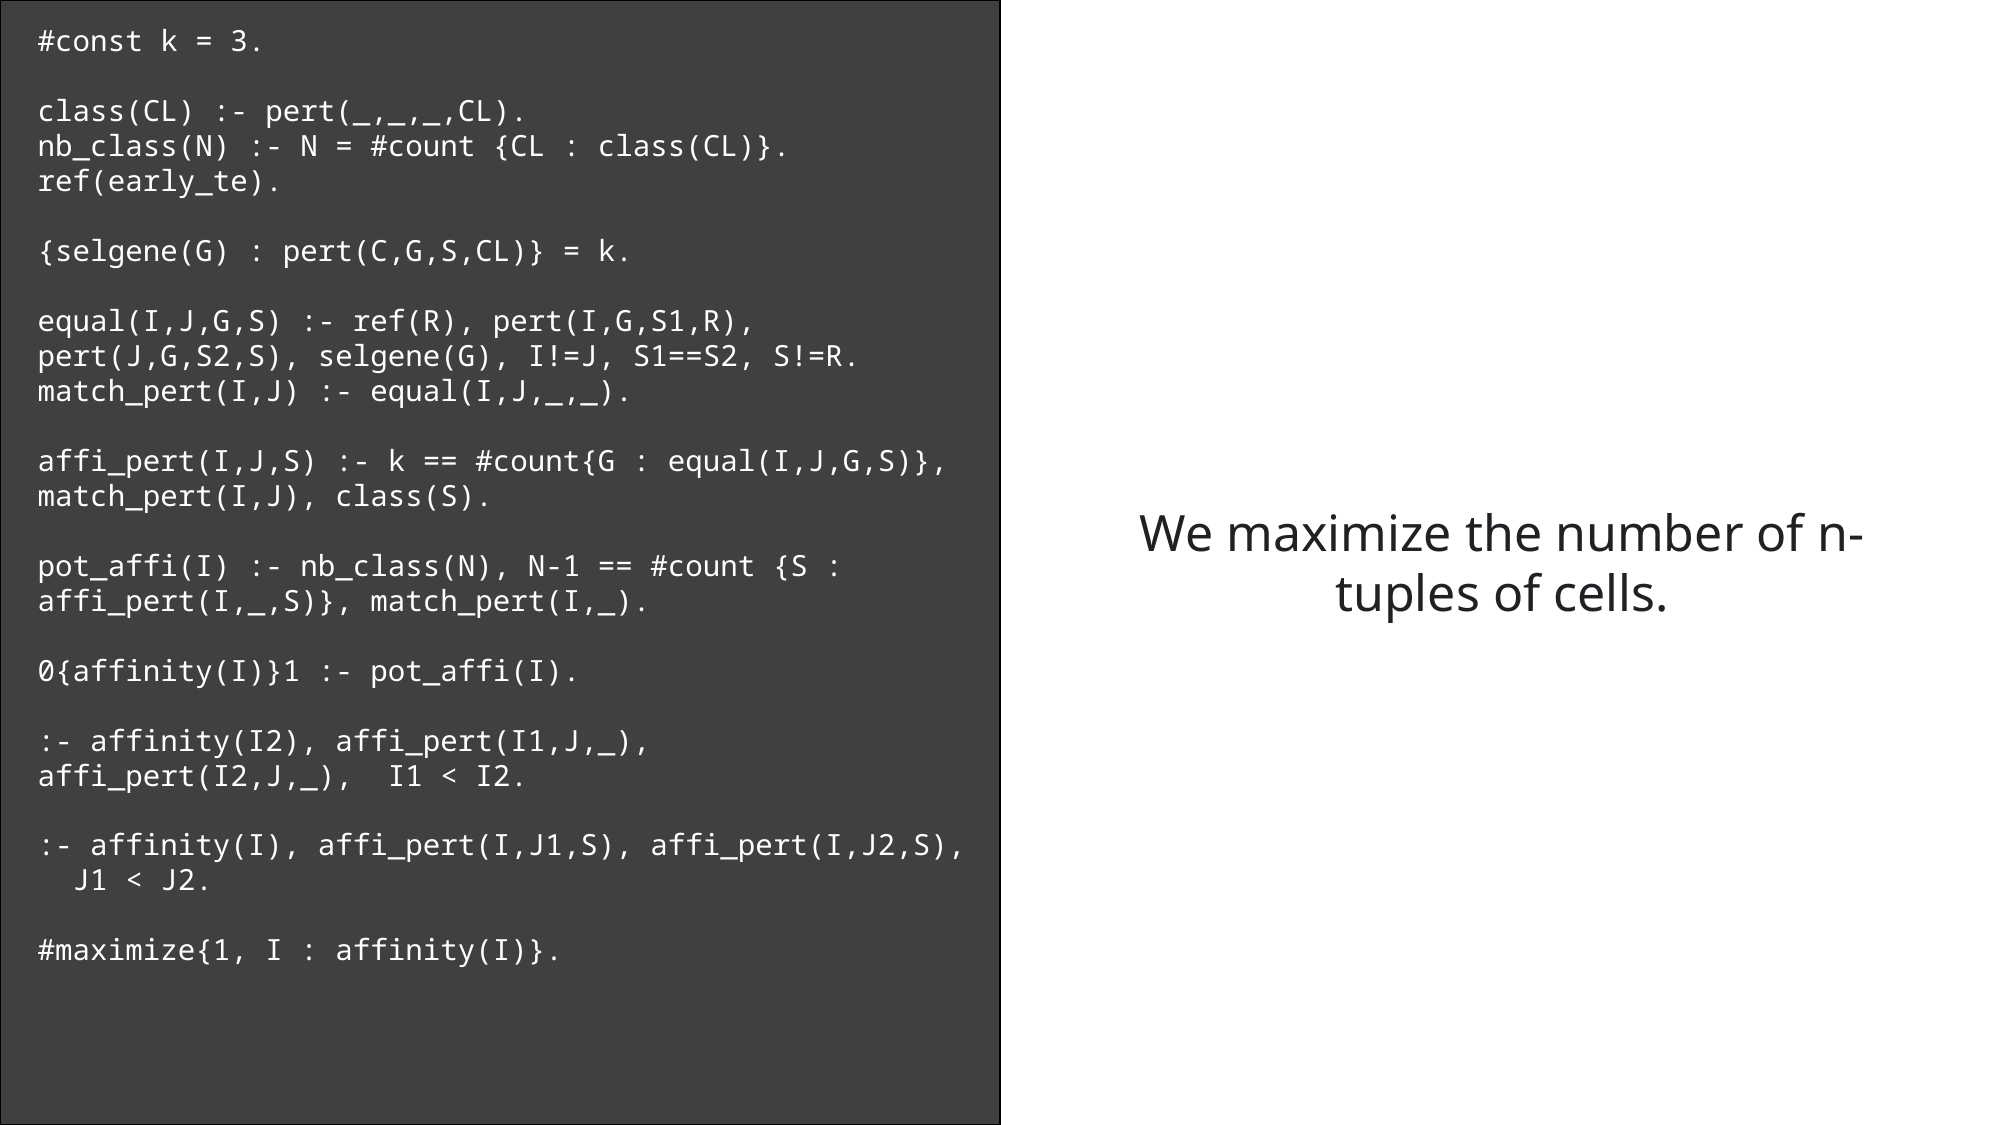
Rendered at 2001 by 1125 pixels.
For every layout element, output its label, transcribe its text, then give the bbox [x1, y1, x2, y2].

text_box #const k = 3. class(CL) :- pert(_,_,_,CL). nb_class(N) :- N = #count {CL : class(CL)}. ref(early_te). {selgene(G) : pert(C,G,S,CL)} = k. equal(I,J,G,S) :- ref(R), pert(I,G,S1,R), pert(J,G,S2,S), selgene(G), I!=J, S1==S2, S!=R. match_pert(I,J) :- equal(I,J,_,_). affi_pert(I,J,S) :- k == #count{G : equal(I,J,G,S)}, match_pert(I,J), class(S). pot_affi(I) :- nb_class(N), N-1 == #count {S : affi_pert(I,_,S)}, match_pert(I,_). 0{affinity(I)}1 :- pot_affi(I). :- affinity(I2), affi_pert(I1,J,_), affi_pert(I2,J,_), I1 < I2. :- affinity(I), affi_pert(I,J1,S), affi_pert(I,J2,S), J1 < J2. #maximize{1, I : affinity(I)}. [22, 15, 982, 974]
text_box [0, 0, 1000, 1125]
text_box We maximize the number of n-tuples of cells. [1086, 494, 1918, 630]
